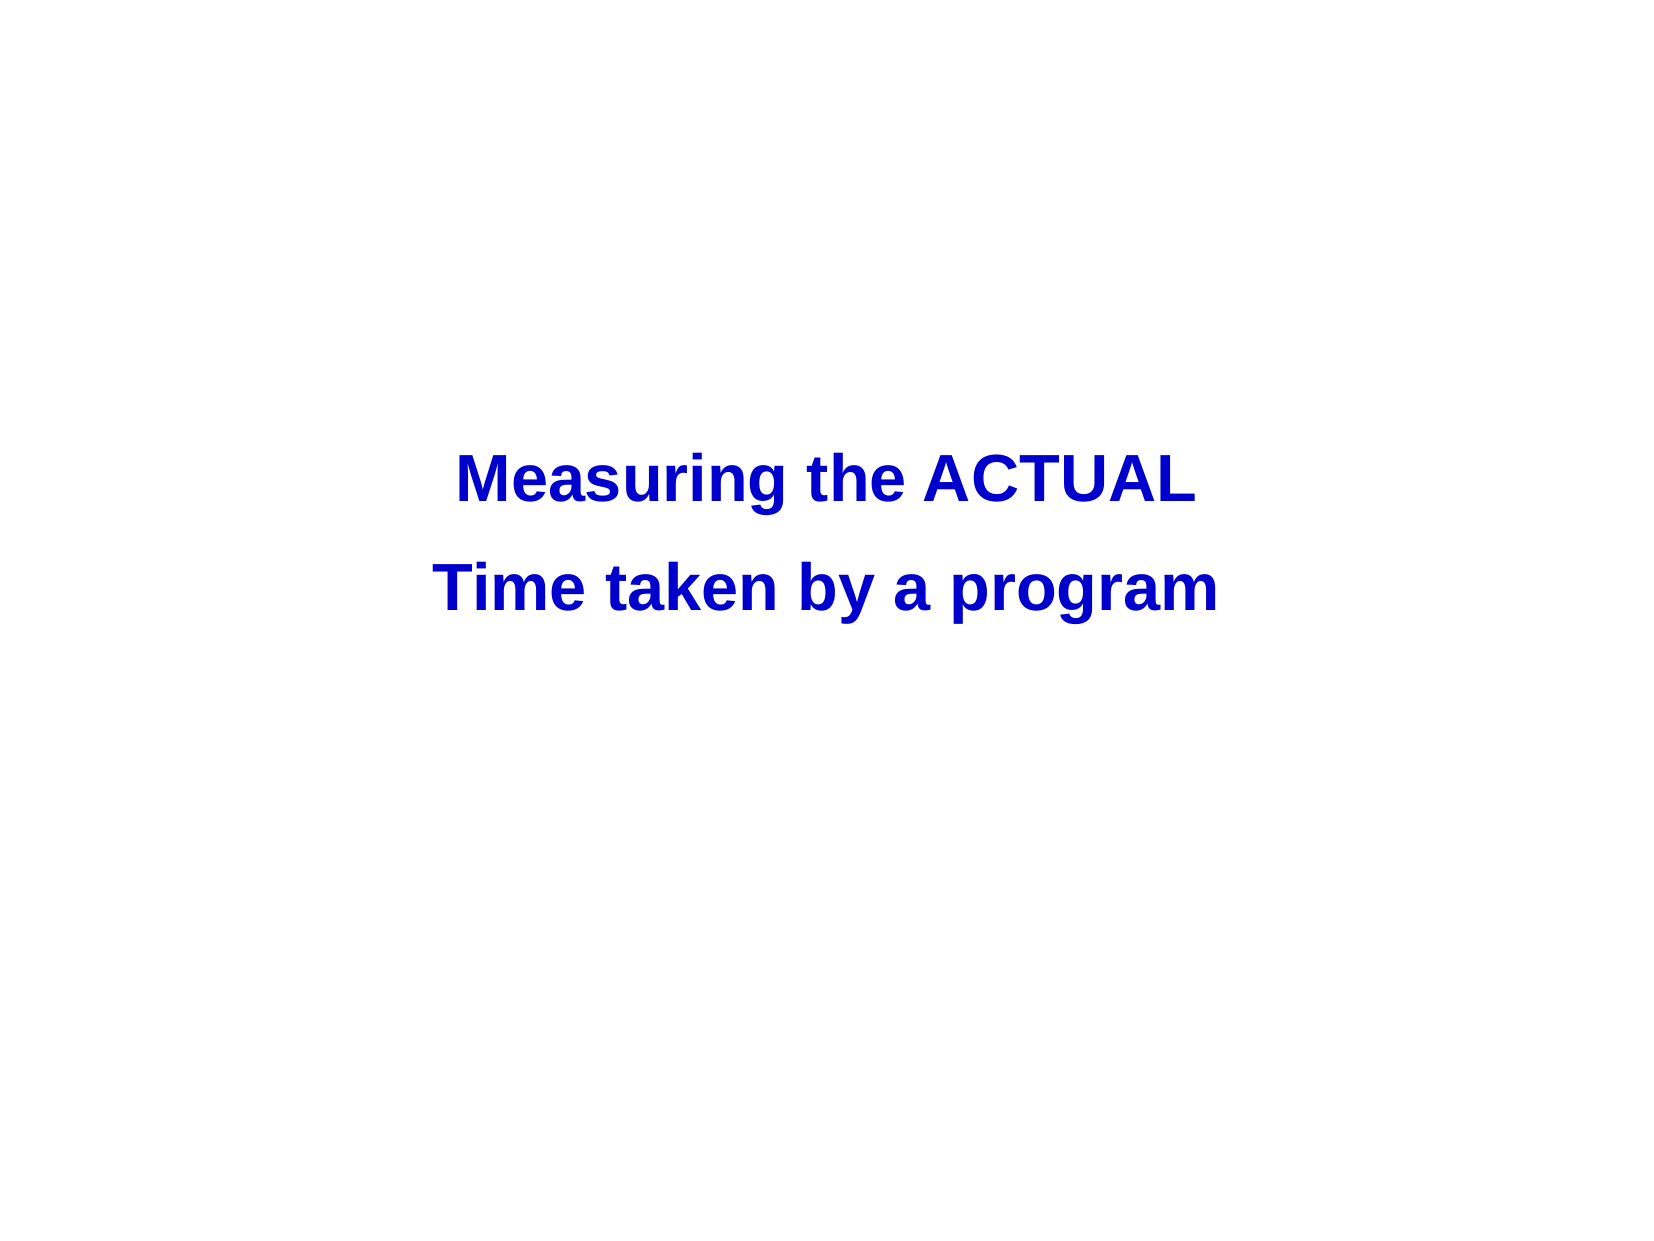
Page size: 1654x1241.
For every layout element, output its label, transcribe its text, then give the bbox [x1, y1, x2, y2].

subtitle Measuring the ACTUAL Time taken by a program [82, 49, 1571, 1010]
